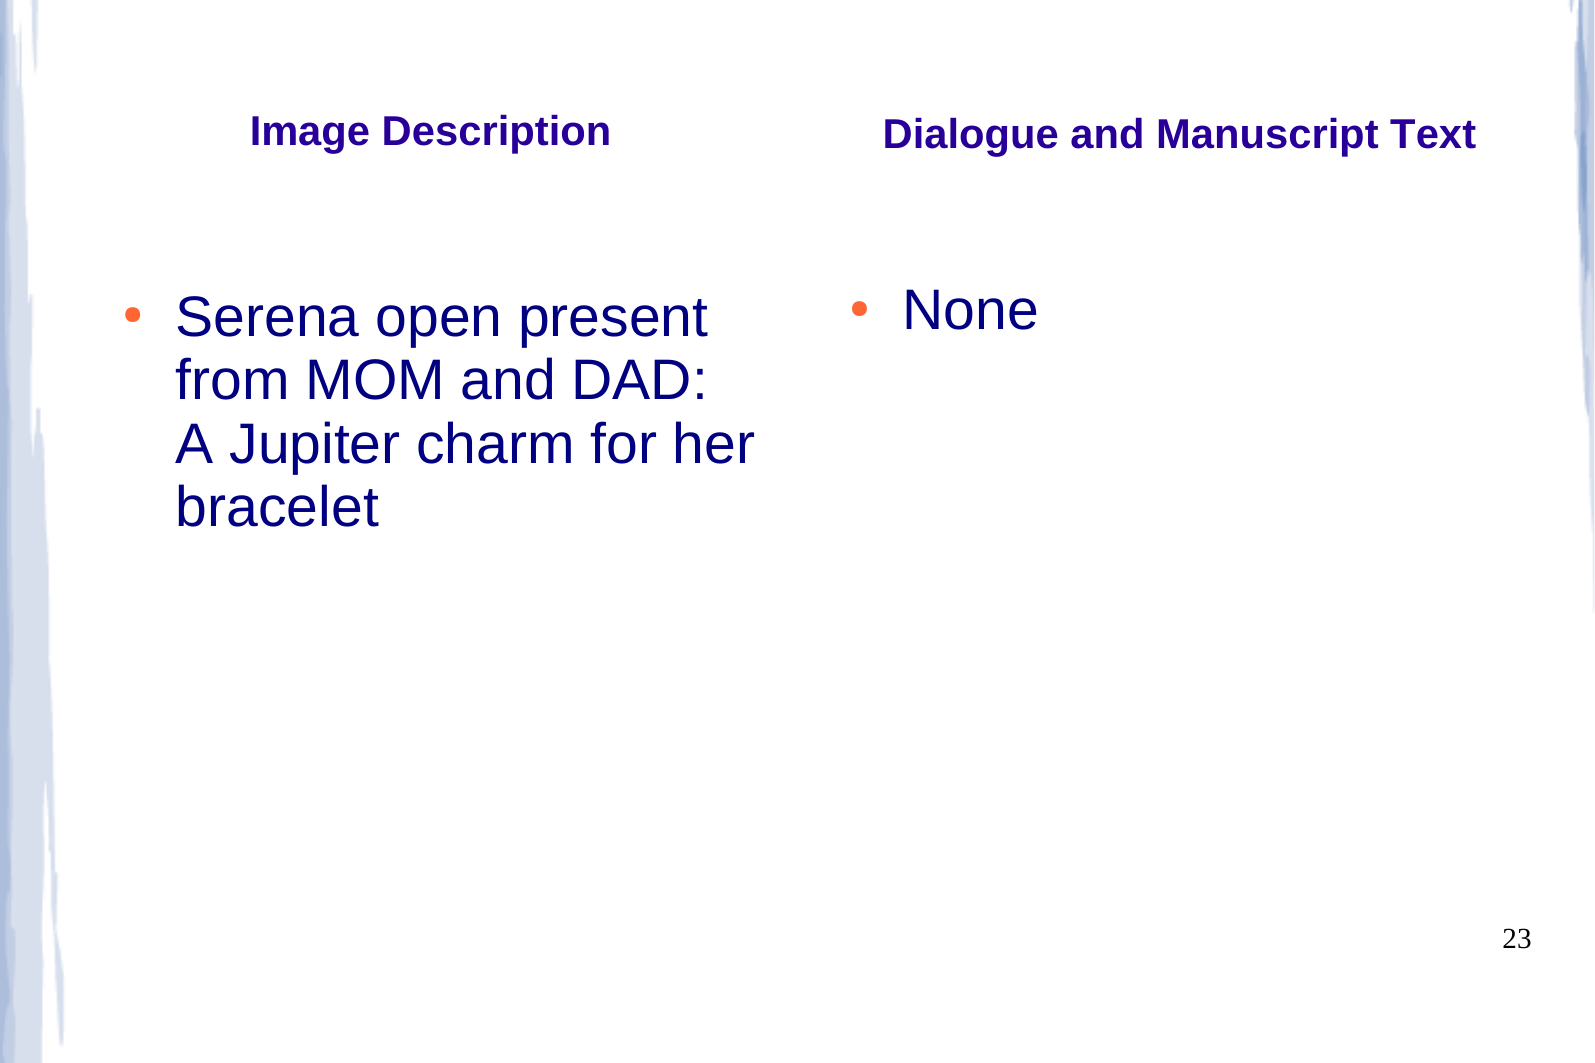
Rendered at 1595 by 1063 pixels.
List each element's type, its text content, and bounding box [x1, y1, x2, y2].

title Image Description [79, 42, 796, 220]
picture [0, 0, 1595, 1063]
title Dialogue and Manuscript Text [825, 45, 1541, 223]
list Serena open present from MOM and DAD: A Jupiter charm for her bracelet [105, 285, 789, 886]
list None [831, 278, 1516, 931]
